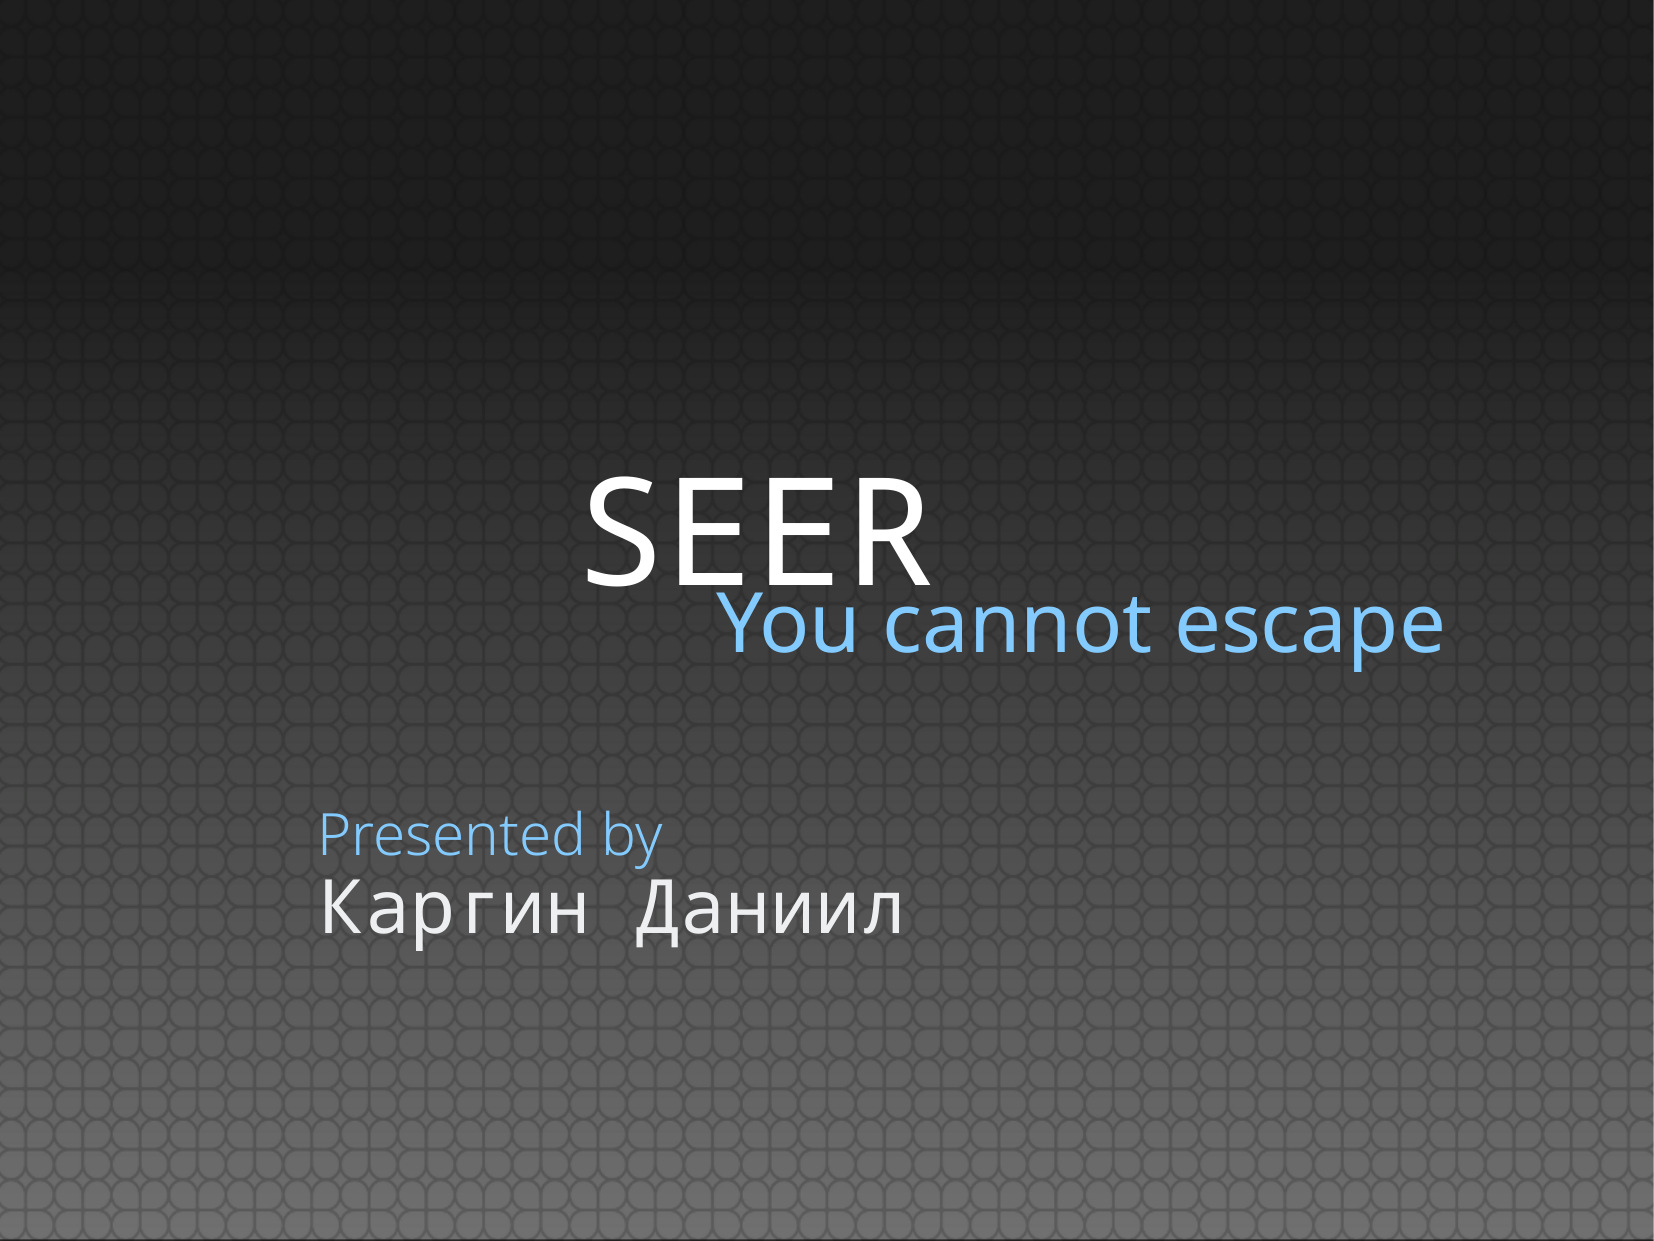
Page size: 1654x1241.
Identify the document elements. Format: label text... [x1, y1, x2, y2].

picture [0, 0, 1654, 1241]
text_box Presented by [302, 785, 685, 870]
text_box SEER [37, 417, 1475, 601]
subtitle You cannot escape [100, 601, 1447, 667]
text_box Каргин Даниил [305, 846, 1057, 946]
